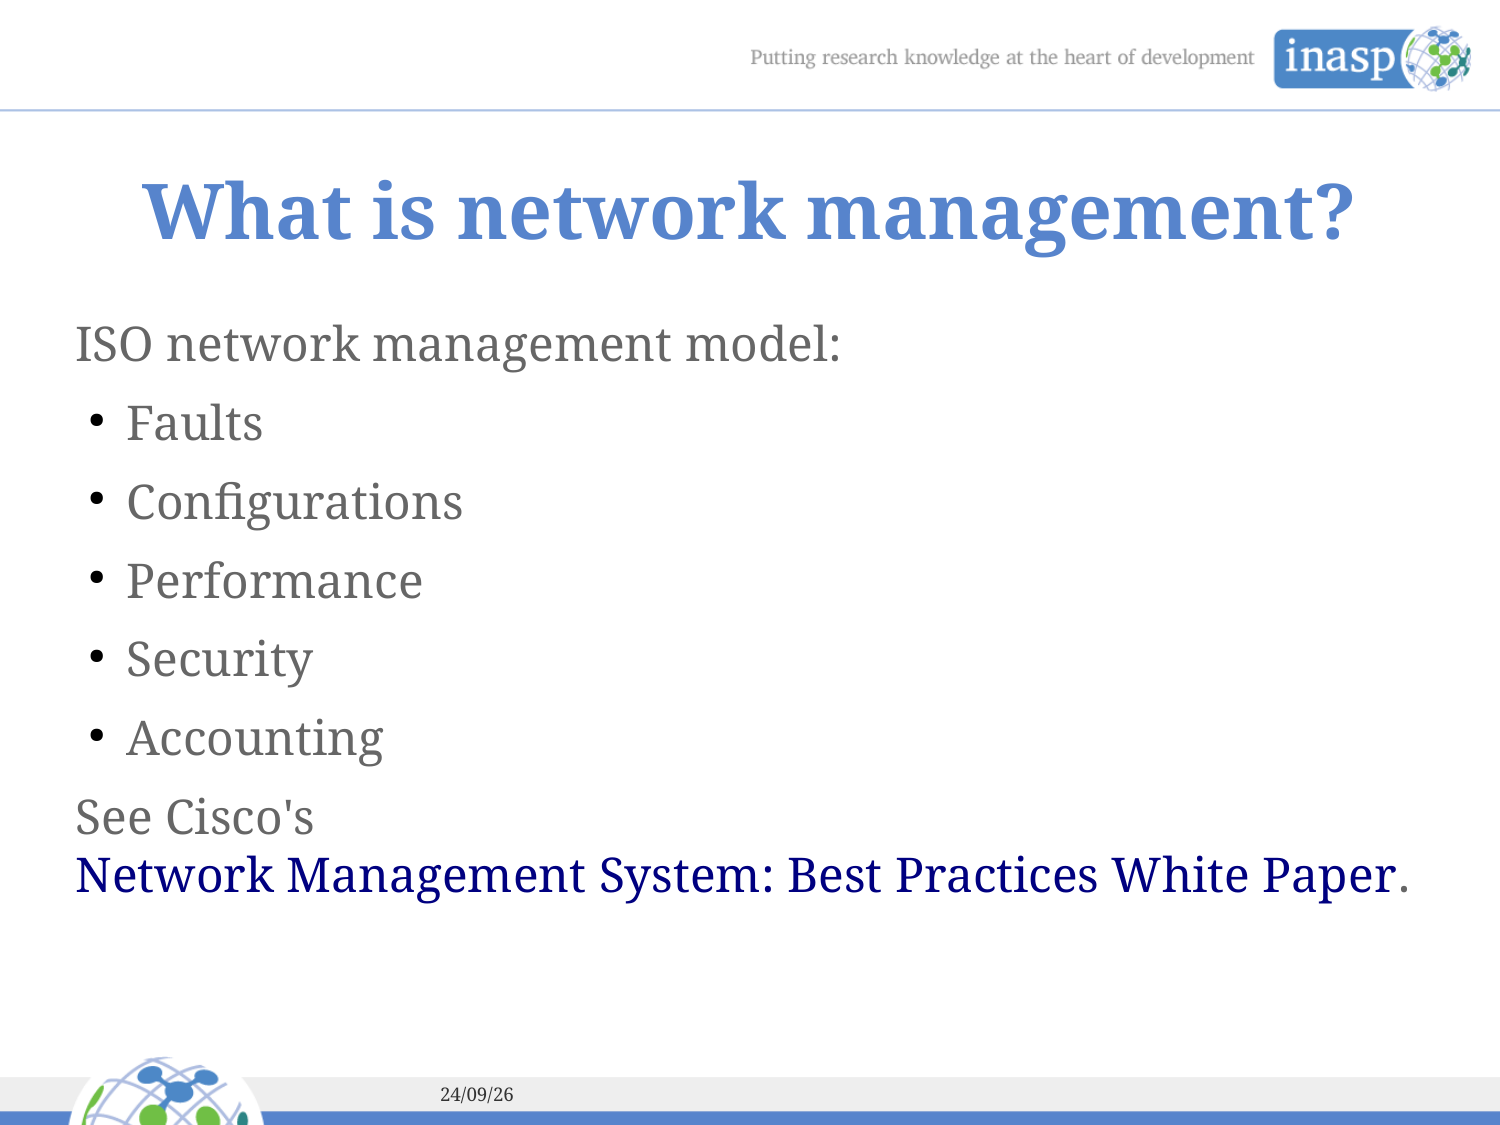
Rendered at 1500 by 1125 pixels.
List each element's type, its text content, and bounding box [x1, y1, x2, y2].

title What is network management? [75, 129, 1426, 313]
picture [0, 0, 1500, 1125]
list ISO network management model: Faults Configurations Performance Security Accounting See Cisco's Network Management System: Best Practices White Paper. [75, 313, 1426, 967]
